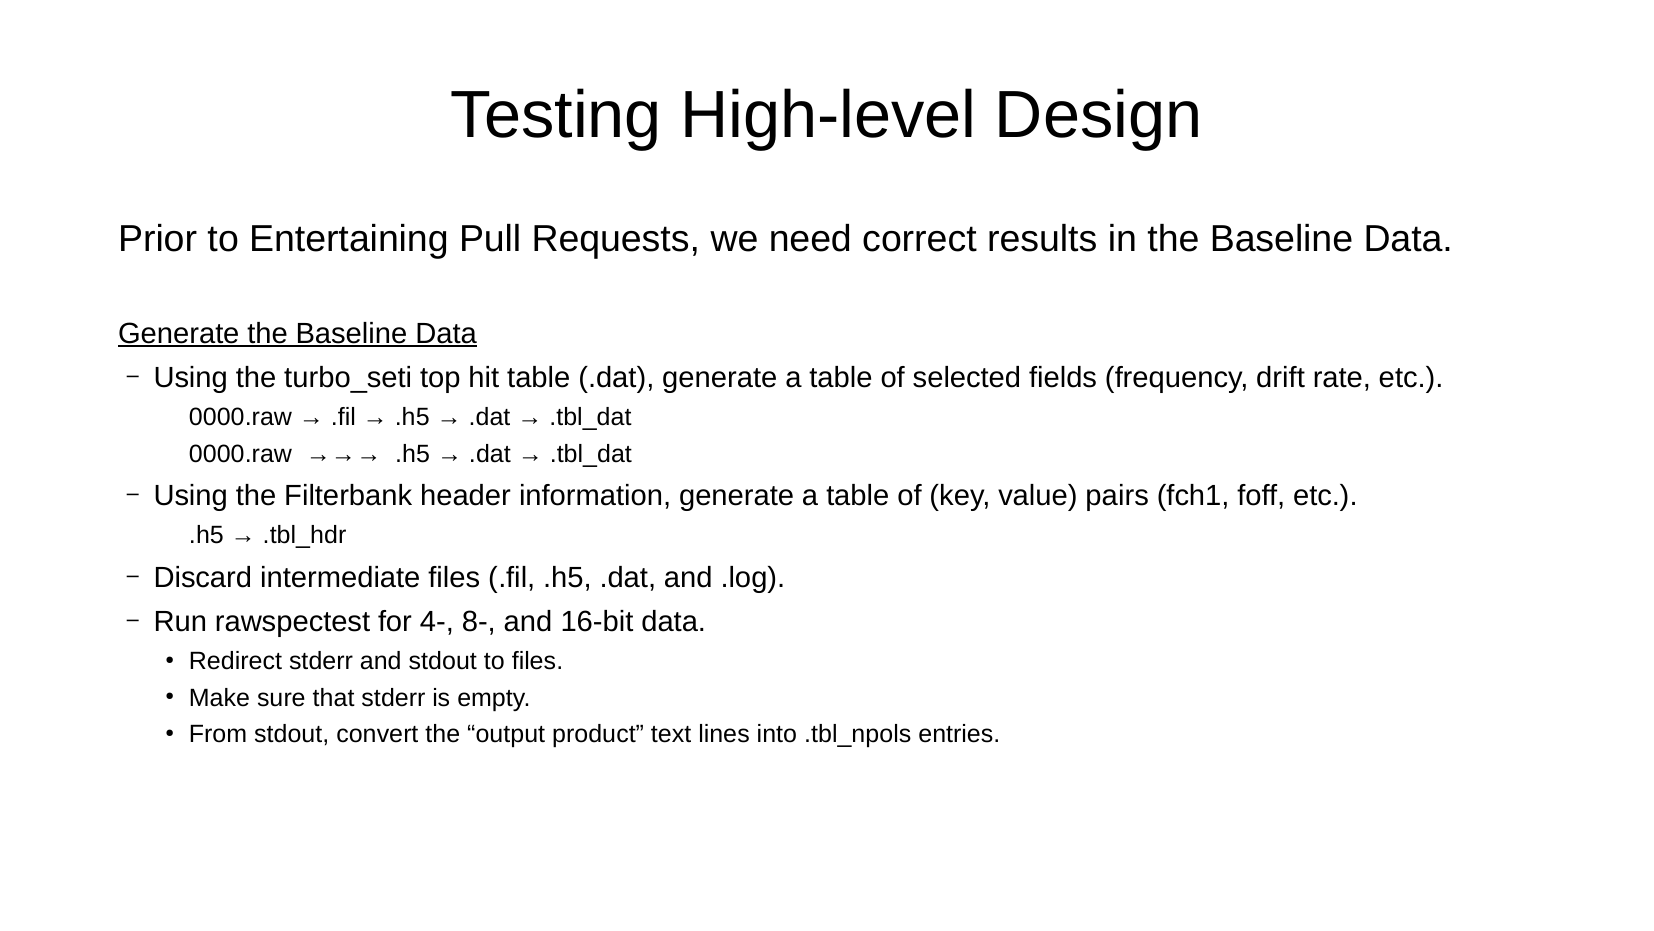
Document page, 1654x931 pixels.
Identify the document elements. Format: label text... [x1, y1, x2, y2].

list Prior to Entertaining Pull Requests, we need correct results in the Baseline Data. Generate the Baseline Data Using the turbo_seti top hit table (.dat), generate a table of selected fields (frequency, drift rate, etc.). 0000.raw → .fil → .h5 → .dat → .tbl_dat 0000.raw →→→ .h5 → .dat → .tbl_dat Using the Filterbank header information, generate a table of (key, value) pairs (fch1, foff, etc.). .h5 → .tbl_hdr Discard intermediate files (.fil, .h5, .dat, and .log). Run rawspectest for 4-, 8-, and 16-bit data. Redirect stderr and stdout to files. Make sure that stderr is empty. From stdout, convert the “output product” text lines into .tbl_npols entries. [82, 217, 1571, 758]
title Testing High-level Design [82, 37, 1571, 193]
